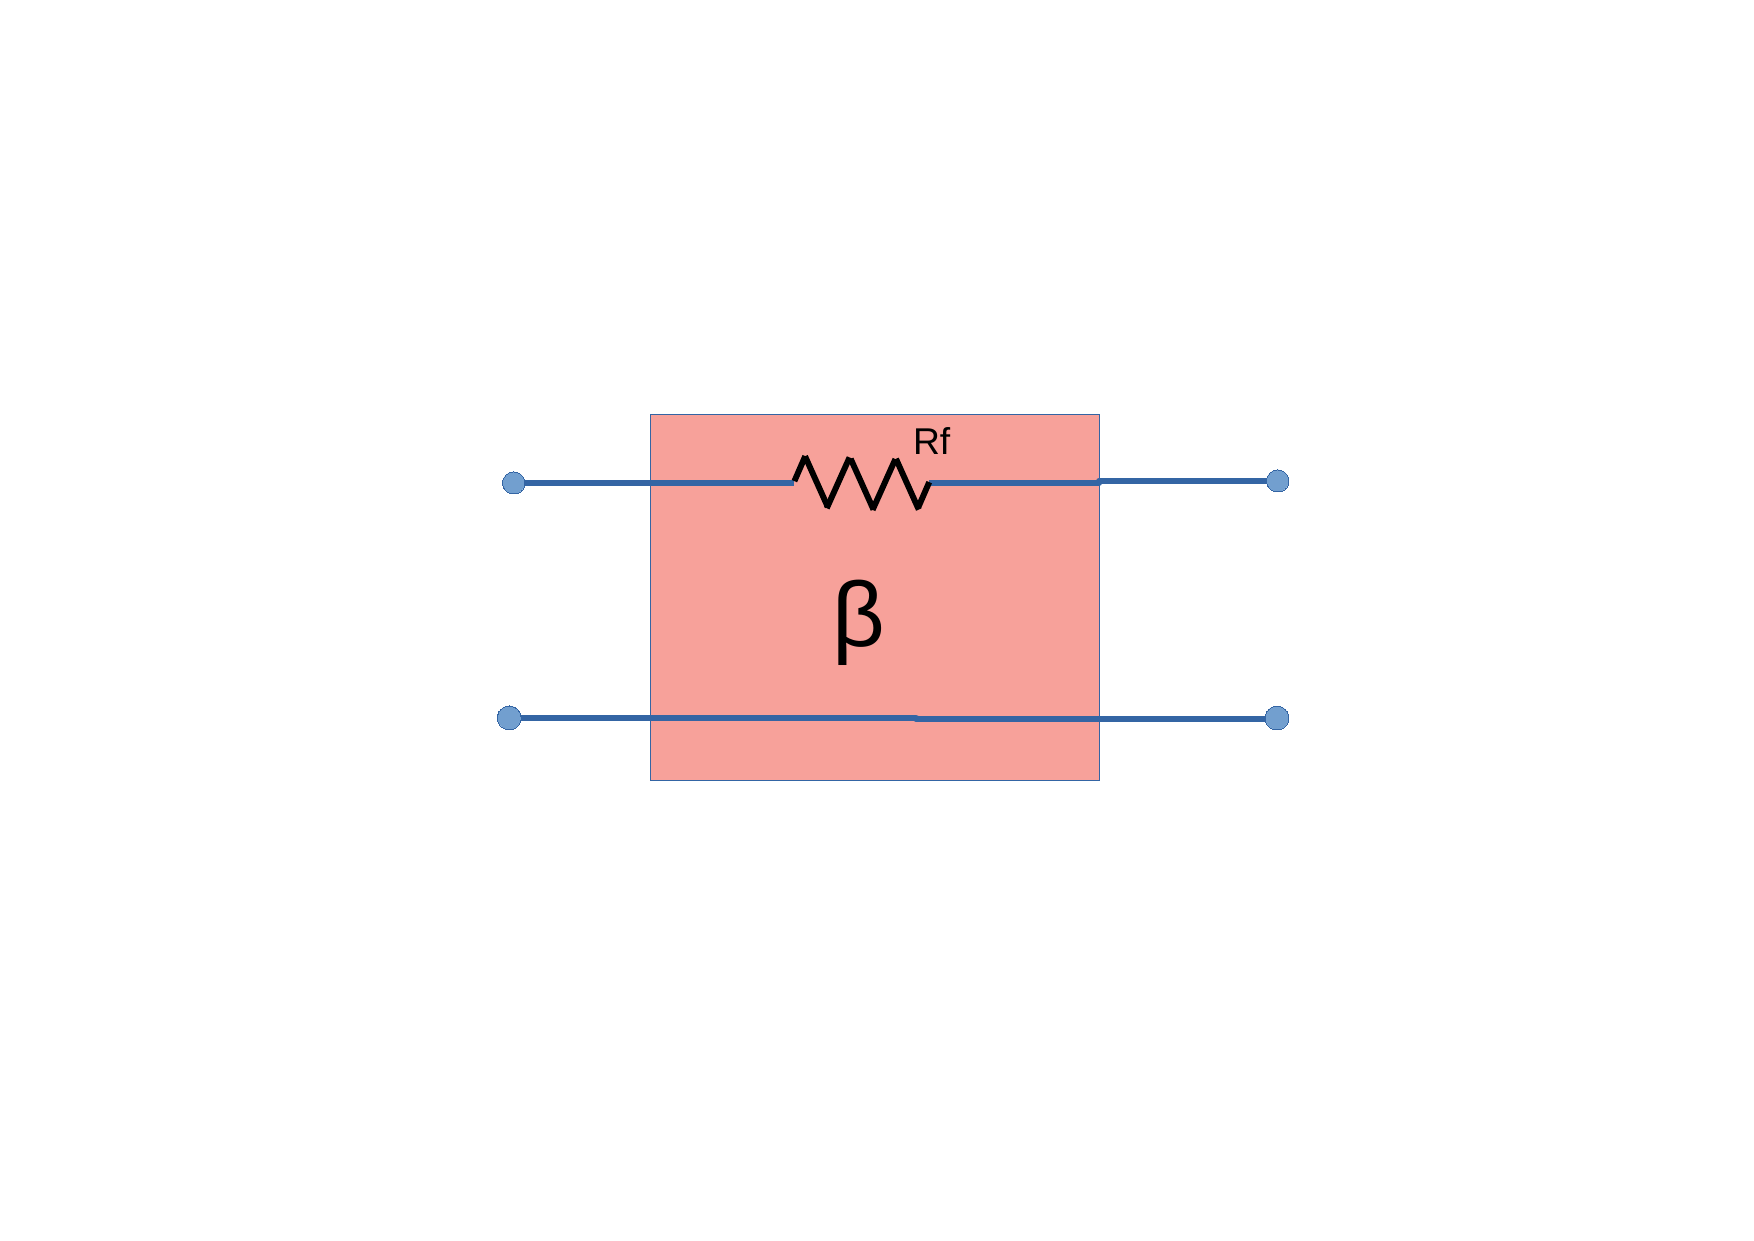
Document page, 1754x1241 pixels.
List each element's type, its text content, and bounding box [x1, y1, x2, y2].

text_box [1266, 469, 1289, 492]
text_box [1265, 706, 1289, 730]
text_box [650, 466, 1100, 716]
text_box [497, 705, 521, 730]
text_box [502, 471, 525, 494]
text_box [650, 414, 898, 499]
text_box Rf [898, 413, 966, 507]
text_box Rf [898, 473, 913, 507]
text_box β [817, 556, 877, 694]
text_box [966, 414, 1100, 480]
text_box [650, 721, 1100, 781]
